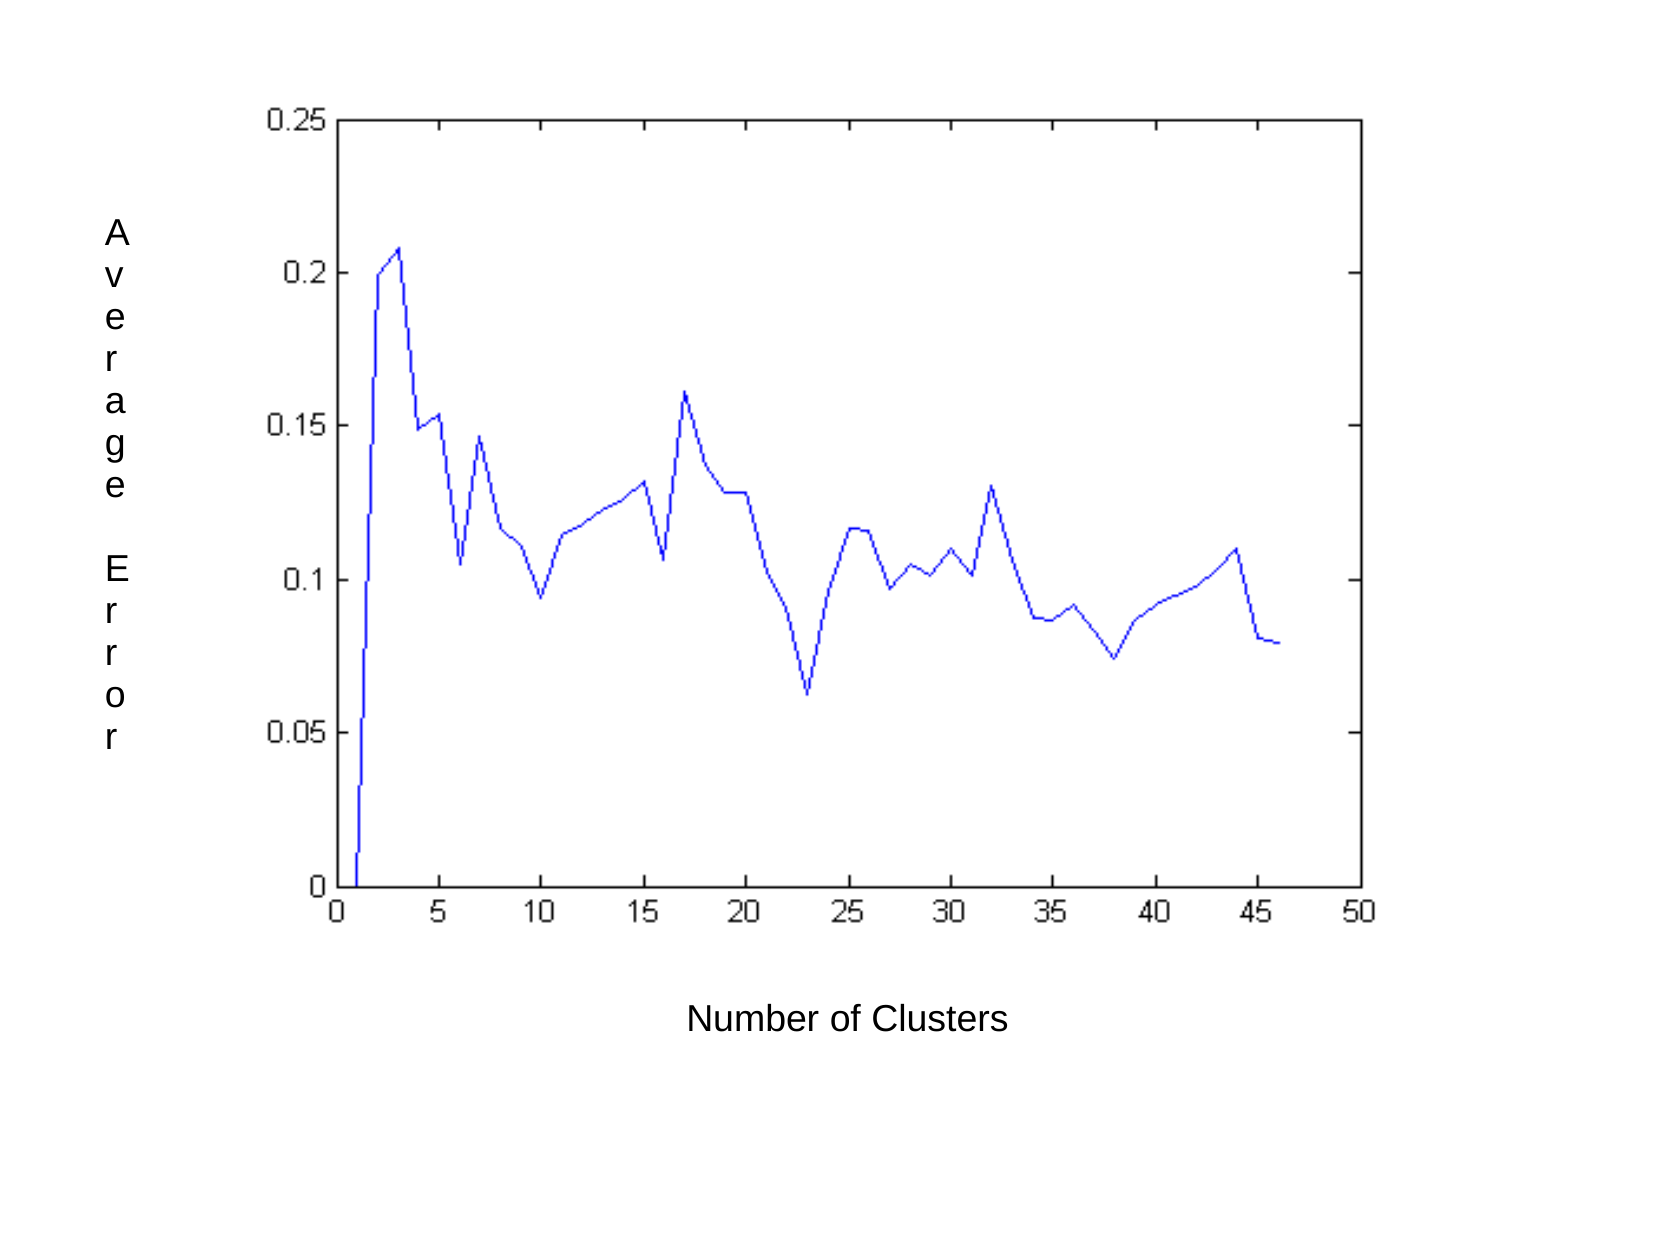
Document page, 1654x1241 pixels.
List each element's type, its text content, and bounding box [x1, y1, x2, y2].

picture [165, 48, 1486, 991]
text_box Number of Clusters [645, 990, 1051, 1047]
text_box Average Error [90, 204, 136, 766]
